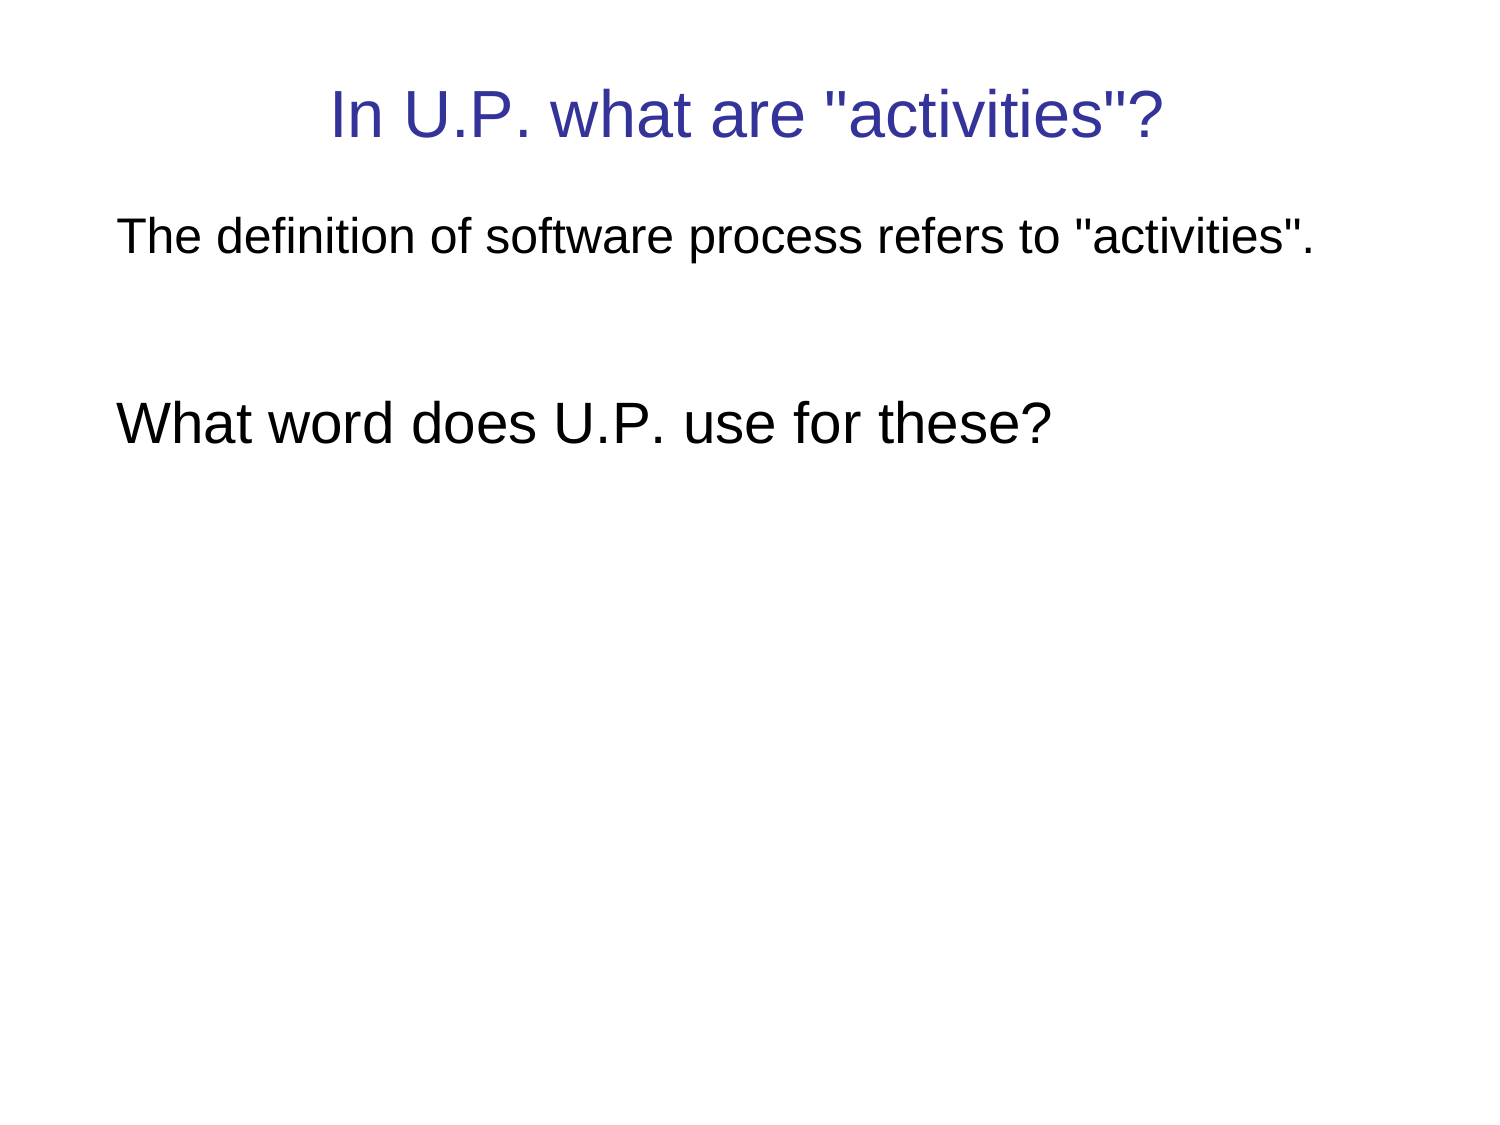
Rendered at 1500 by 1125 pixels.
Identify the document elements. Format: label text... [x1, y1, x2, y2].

list The definition of software process refers to "activities". What word does U.P. use for these? [100, 195, 1395, 1003]
title In U.P. what are "activities"? [100, 42, 1395, 180]
